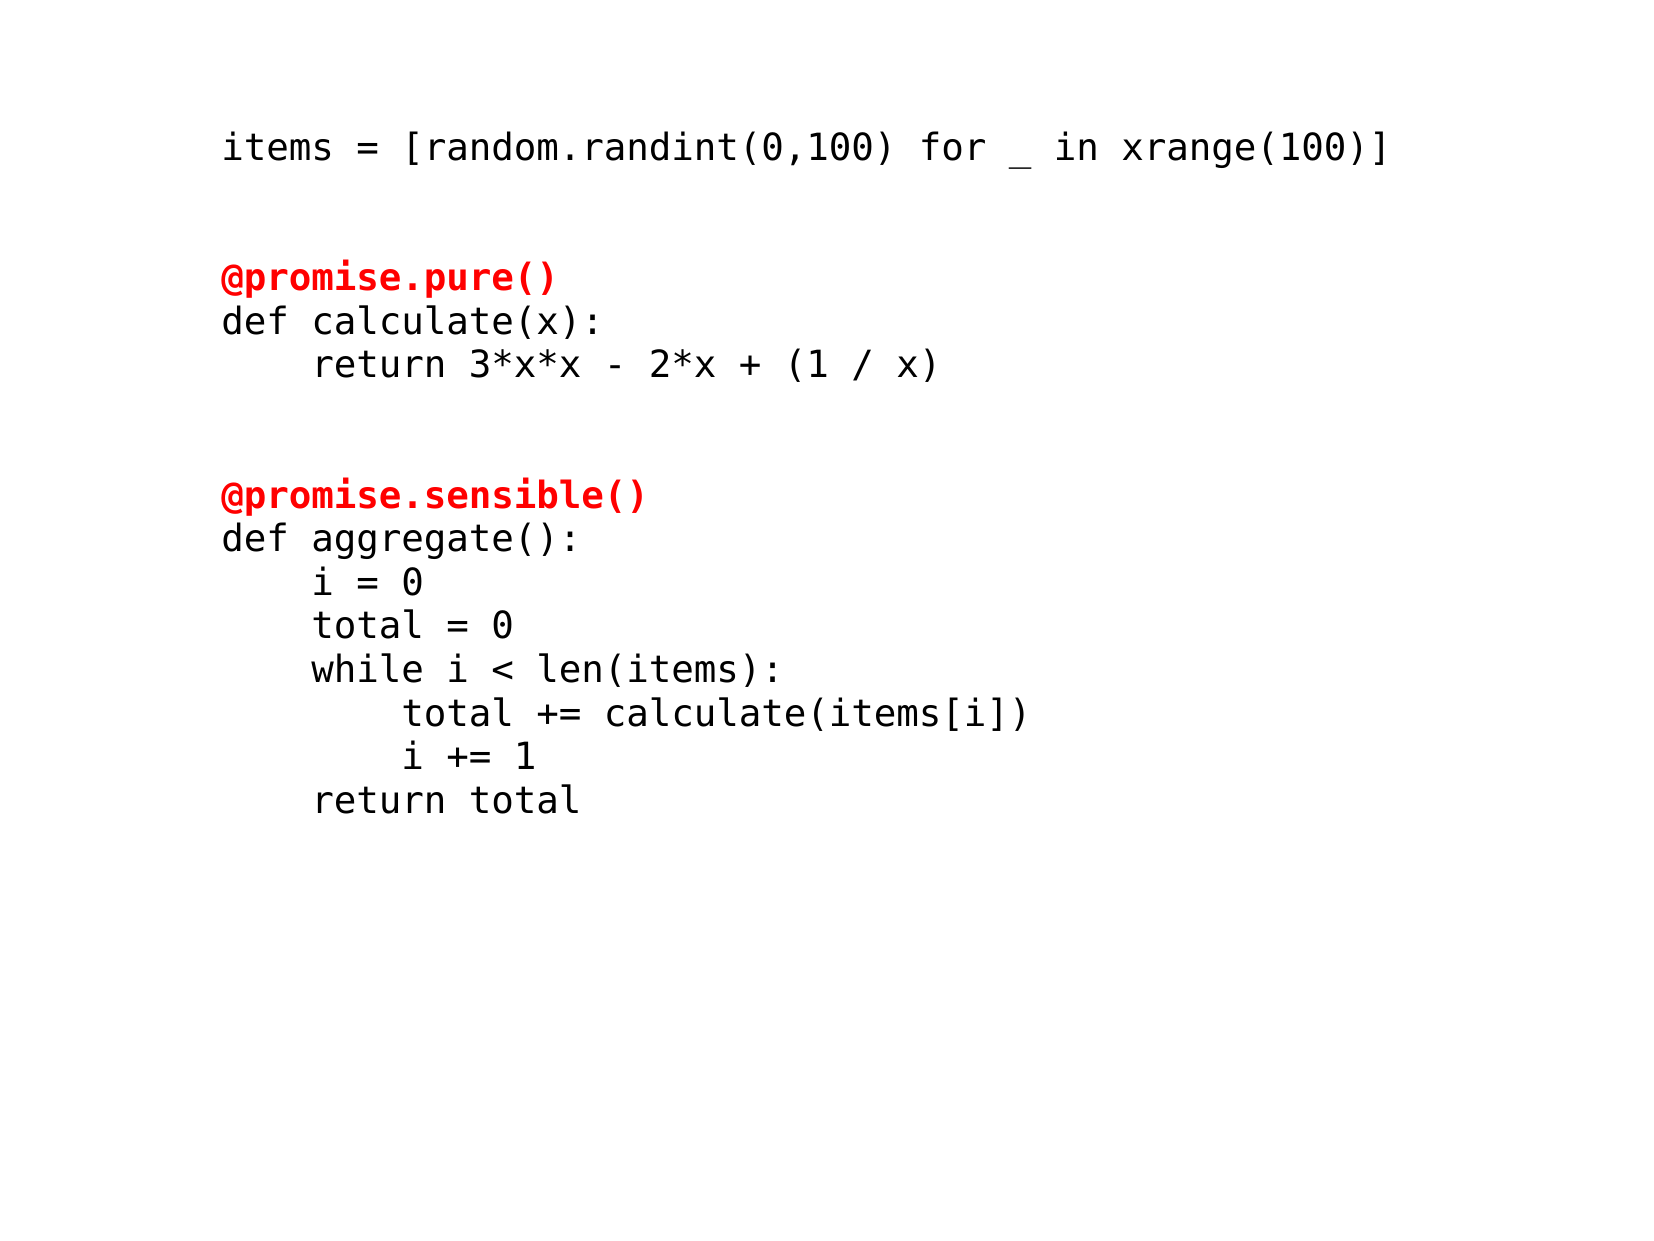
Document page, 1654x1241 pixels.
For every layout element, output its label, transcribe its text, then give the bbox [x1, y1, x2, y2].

text_box items = [random.randint(0,100) for _ in xrange(100)] @promise.pure() def calculate(x): return 3*x*x - 2*x + (1 / x) @promise.sensible() def aggregate(): i = 0 total = 0 while i < len(items): total += calculate(items[i]) i += 1 return total [206, 118, 1477, 873]
